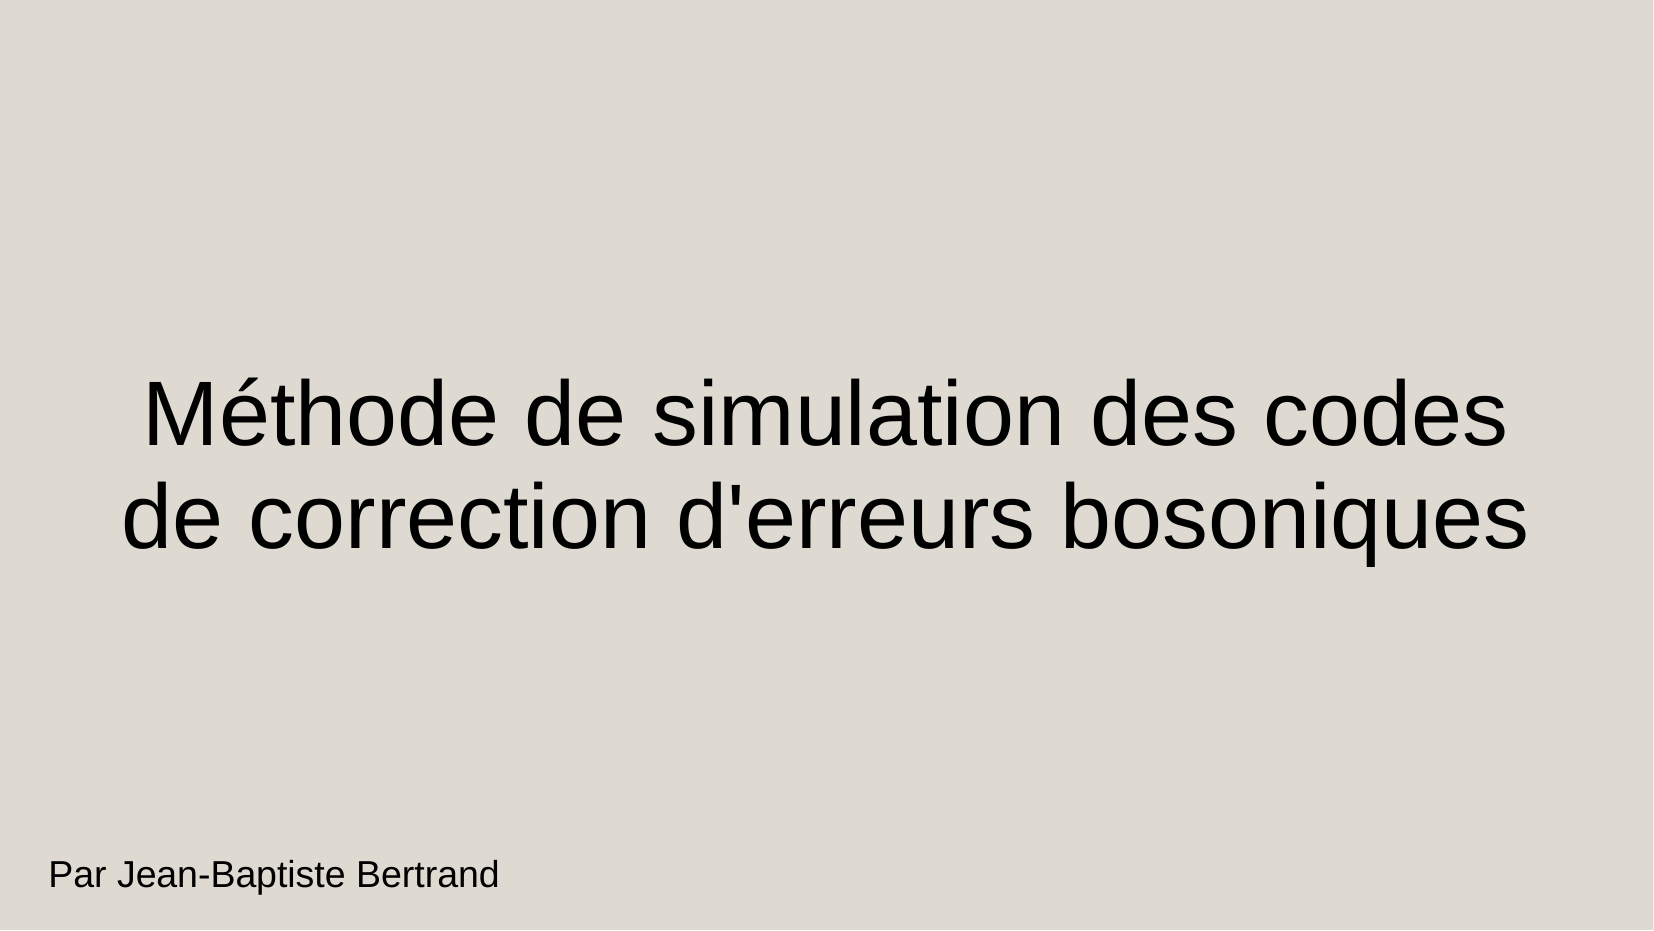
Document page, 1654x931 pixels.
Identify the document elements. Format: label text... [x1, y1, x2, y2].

text_box Par Jean-Baptiste Bertrand [33, 845, 521, 909]
title Méthode de simulation des codes de correction d'erreurs bosoniques [82, 295, 1571, 635]
text_box [877, 419, 917, 477]
